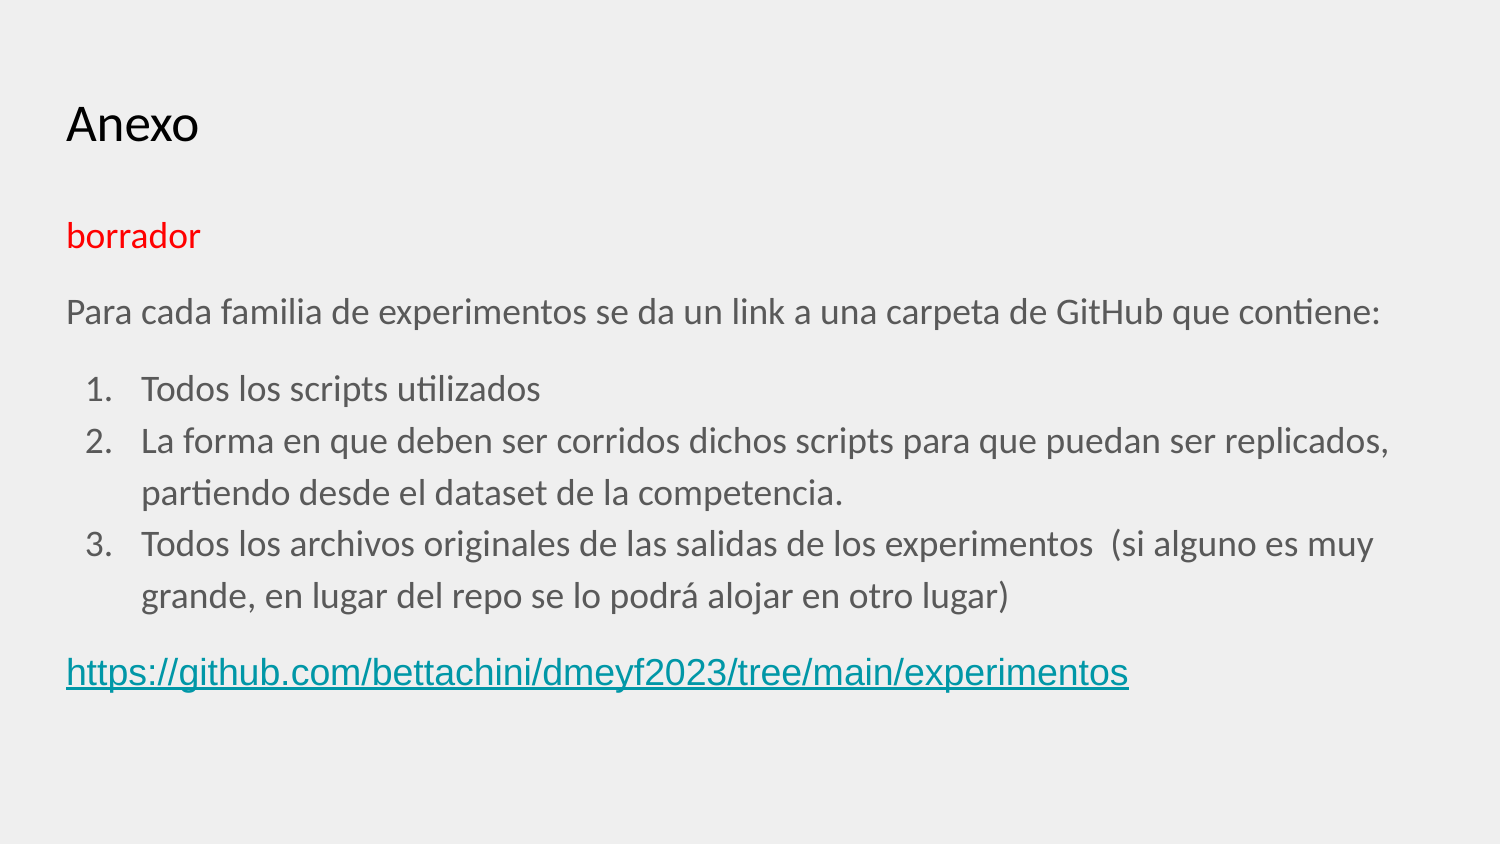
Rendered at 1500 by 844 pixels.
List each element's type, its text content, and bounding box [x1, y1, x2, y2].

list borrador Para cada familia de experimentos se da un link a una carpeta de GitHub que contiene: Todos los scripts utilizados La forma en que deben ser corridos dichos scripts para que puedan ser replicados, partiendo desde el dataset de la competencia. Todos los archivos originales de las salidas de los experimentos (si alguno es muy grande, en lugar del repo se lo podrá alojar en otro lugar) https://github.com/bettachini/dmeyf2023/tree/main/experimentos [51, 189, 1449, 750]
title Anexo [51, 72, 1449, 167]
